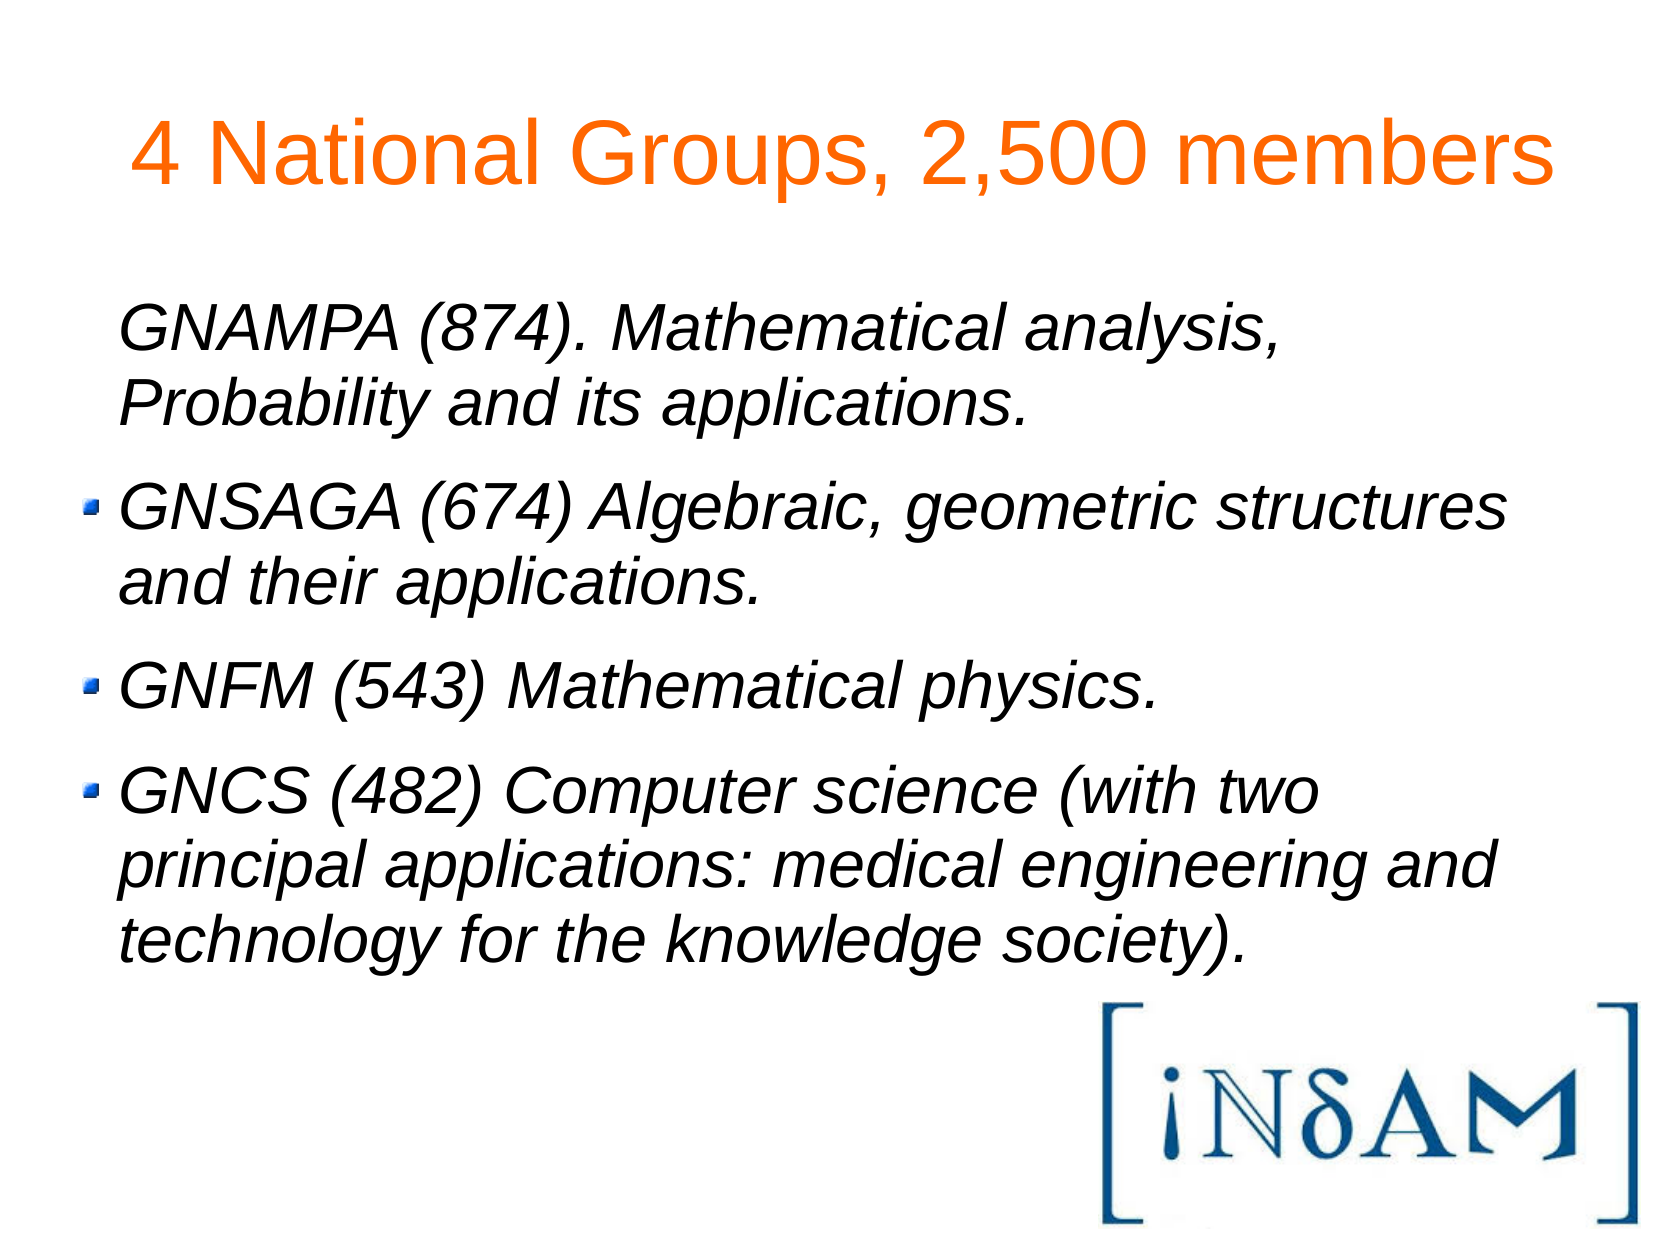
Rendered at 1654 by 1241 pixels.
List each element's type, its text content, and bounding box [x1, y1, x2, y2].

picture [1098, 1001, 1641, 1229]
title 4 National Groups, 2,500 members [82, 49, 1571, 257]
list GNAMPA (874). Mathematical analysis, Probability and its applications. GNSAGA (674) Algebraic, geometric structures and their applications. GNFM (543) Mathematical physics. GNCS (482) Computer science (with two principal applications: medical engineering and technology for the knowledge society). [82, 290, 1571, 1010]
